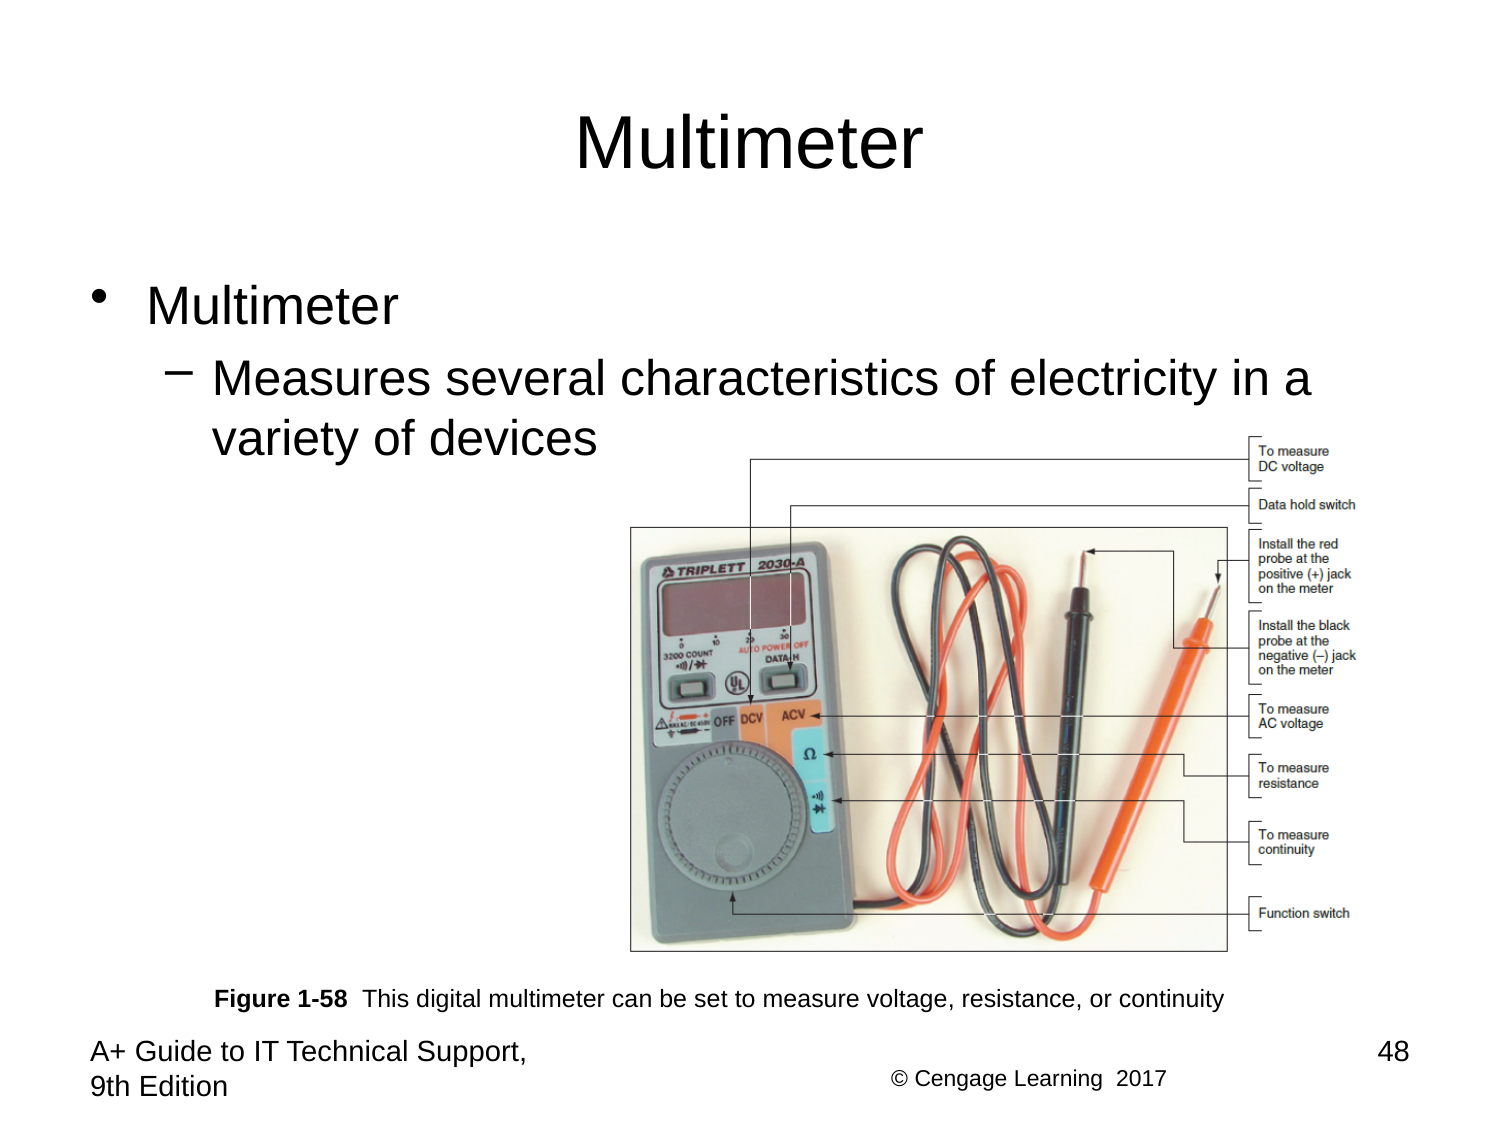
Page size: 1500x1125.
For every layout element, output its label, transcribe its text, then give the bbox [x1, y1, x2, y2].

picture [624, 432, 1363, 956]
list Multimeter Measures several characteristics of electricity in a variety of devices [75, 262, 1425, 1005]
text_box Figure 1-58 This digital multimeter can be set to measure voltage, resistance, or continuity [199, 975, 1242, 1020]
footer A+ Guide to IT Technical Support, 9th Edition [75, 1024, 588, 1103]
slide_number <number> [1312, 1024, 1425, 1103]
title Multimeter [75, 45, 1425, 233]
